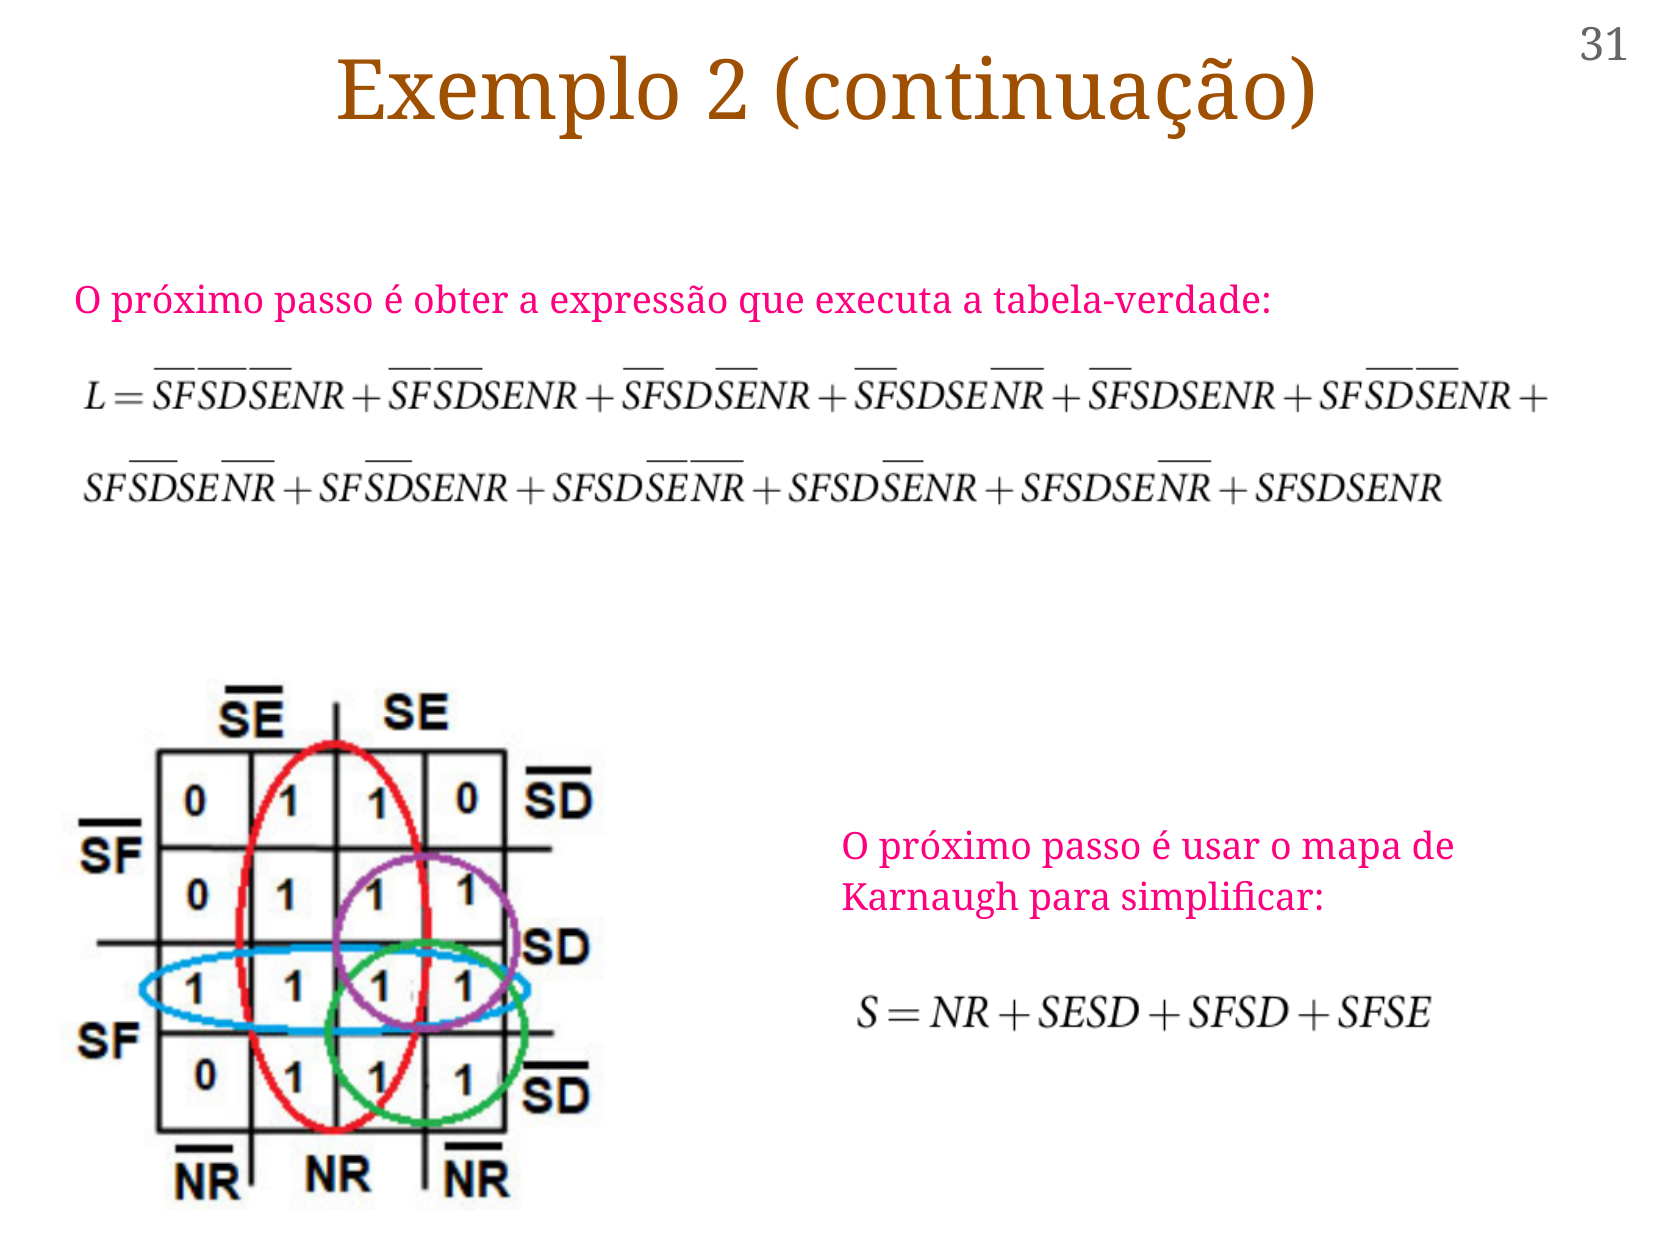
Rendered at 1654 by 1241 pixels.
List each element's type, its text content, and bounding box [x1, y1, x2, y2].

picture [59, 679, 613, 1214]
picture [856, 989, 1444, 1040]
text_box O próximo passo é obter a expressão que executa a tabela-verdade: [59, 265, 1551, 349]
picture [73, 348, 1568, 517]
title Exemplo 2 (continuação) [59, 29, 1595, 148]
text_box O próximo passo é usar o mapa de Karnaugh para simplificar: [826, 812, 1536, 945]
